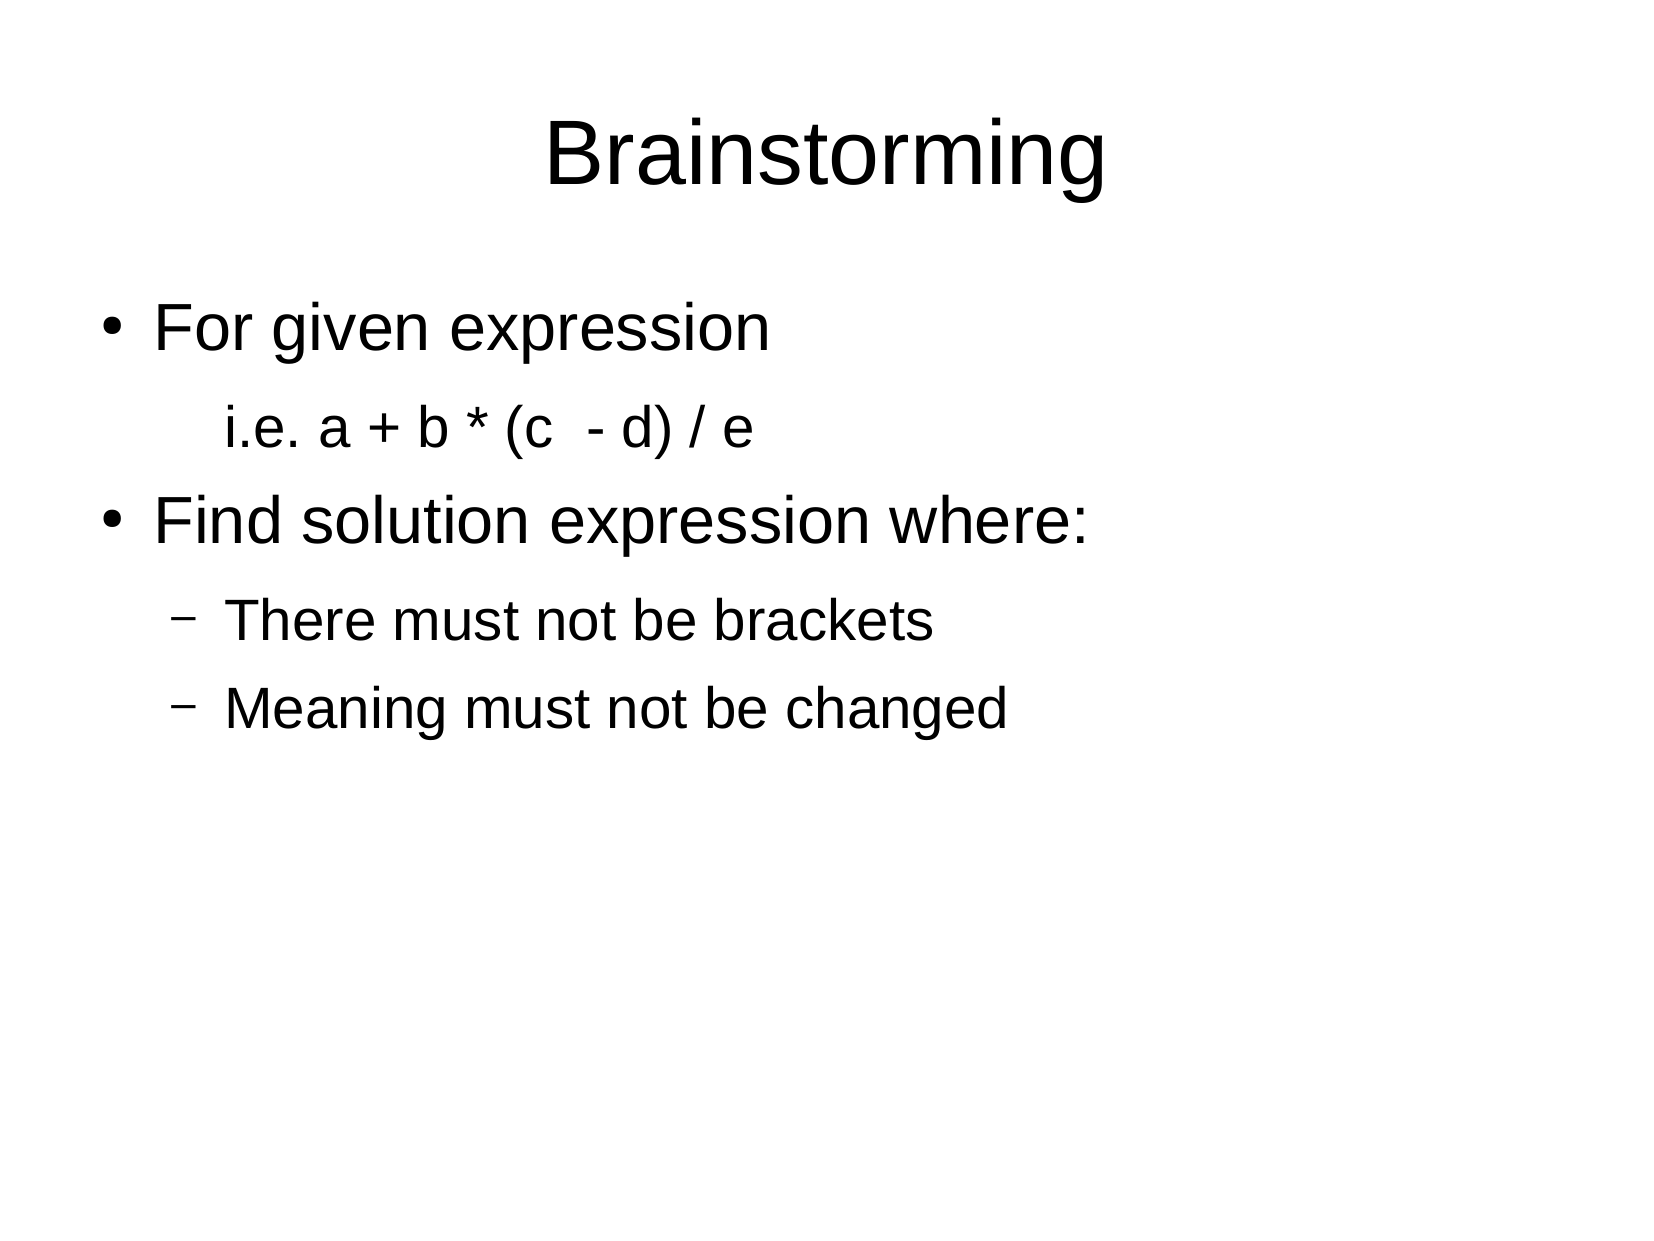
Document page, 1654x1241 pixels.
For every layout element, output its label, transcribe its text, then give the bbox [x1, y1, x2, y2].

title Brainstorming [82, 49, 1571, 257]
list For given expression i.e. a + b * (c - d) / e Find solution expression where: There must not be brackets Meaning must not be changed [82, 290, 1571, 1010]
